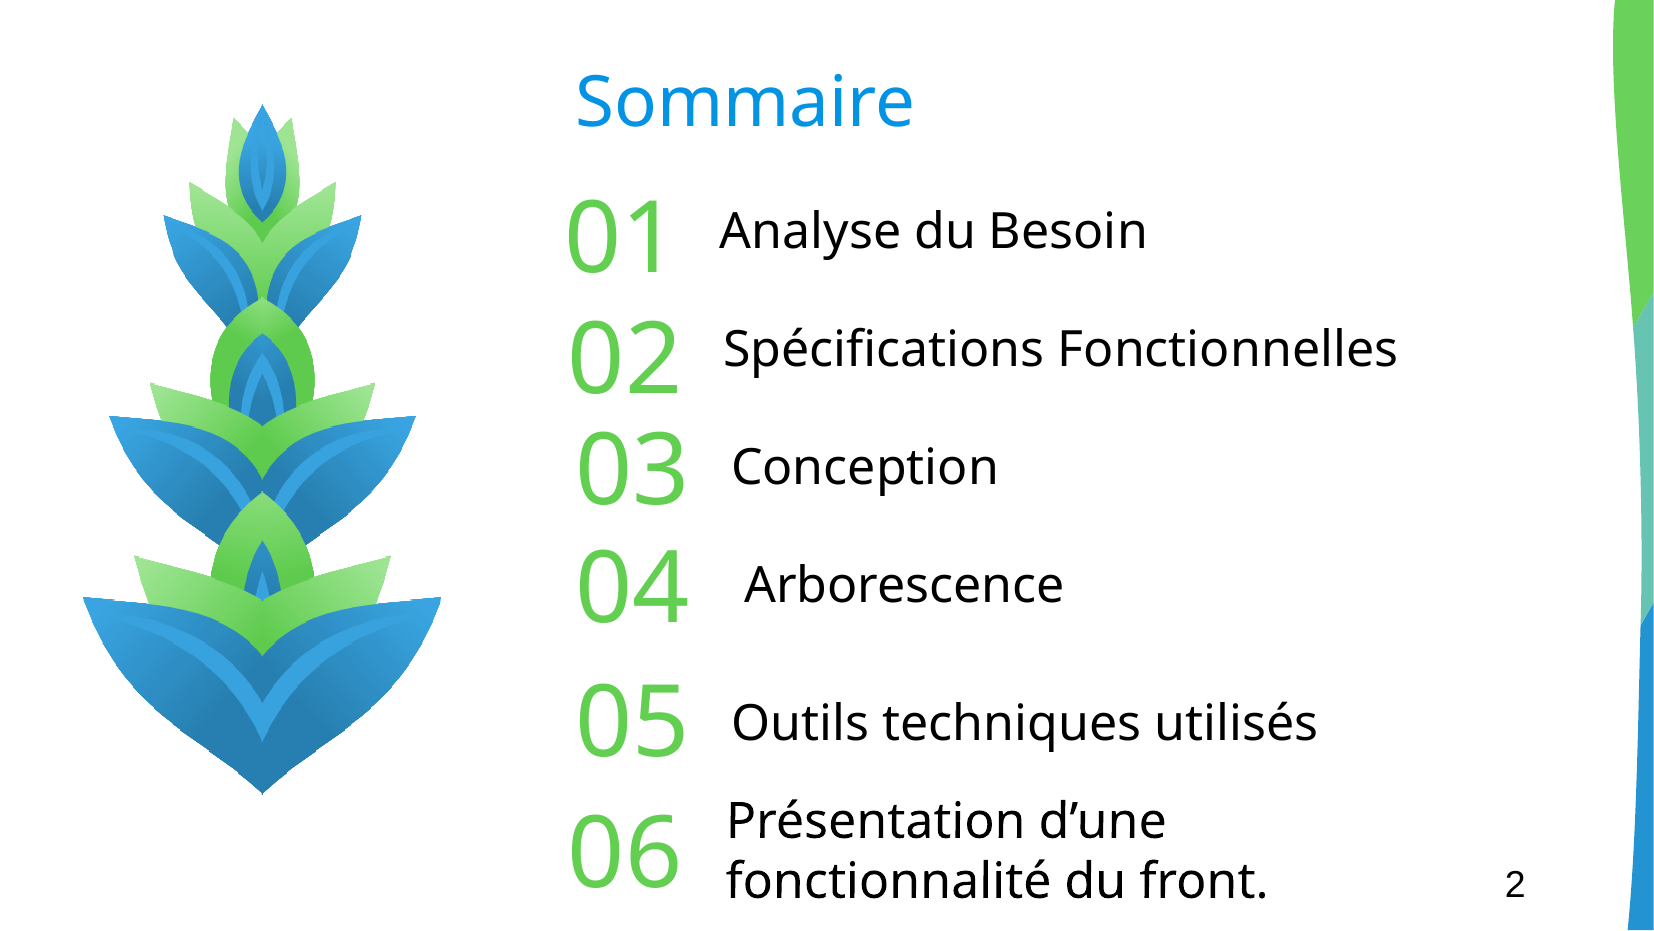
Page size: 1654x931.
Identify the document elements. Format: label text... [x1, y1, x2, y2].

text_box 06 [553, 780, 709, 916]
text_box 05 [560, 649, 717, 785]
text_box 01 [549, 165, 705, 300]
text_box Arborescence [716, 545, 1482, 621]
text_box Spécifications Fonctionnelles [708, 308, 1474, 384]
text_box Analyse du Besoin [705, 190, 1471, 266]
text_box Conception [716, 427, 1482, 502]
text_box Outils techniques utilisés [716, 679, 1361, 763]
text_box Sommaire [561, 47, 1654, 148]
text_box <numéro> [1490, 856, 1654, 927]
text_box Présentation d’une fonctionnalité du front. [710, 780, 1477, 916]
text_box 04 [560, 514, 717, 649]
text_box 02 [553, 286, 709, 422]
text_box 03 [560, 396, 717, 514]
picture [83, 104, 441, 796]
